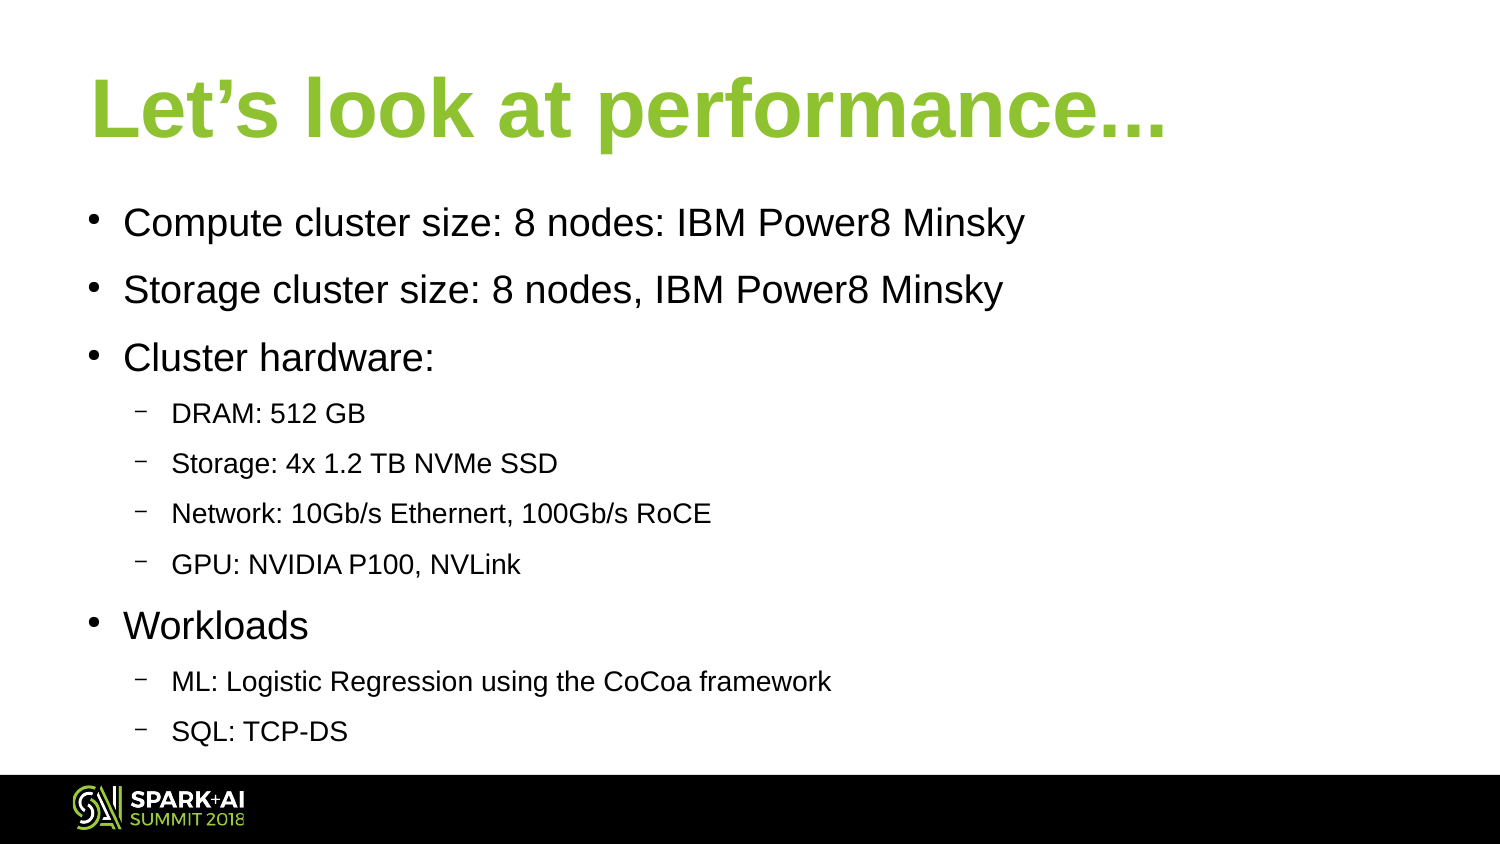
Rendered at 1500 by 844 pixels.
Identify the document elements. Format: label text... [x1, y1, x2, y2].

list Compute cluster size: 8 nodes: IBM Power8 Minsky Storage cluster size: 8 nodes, IBM Power8 Minsky Cluster hardware: DRAM: 512 GB Storage: 4x 1.2 TB NVMe SSD Network: 10Gb/s Ethernert, 100Gb/s RoCE GPU: NVIDIA P100, NVLink Workloads ML: Logistic Regression using the CoCoa framework SQL: TCP-DS [75, 196, 1425, 754]
title Let’s look at performance... [75, 33, 1426, 175]
